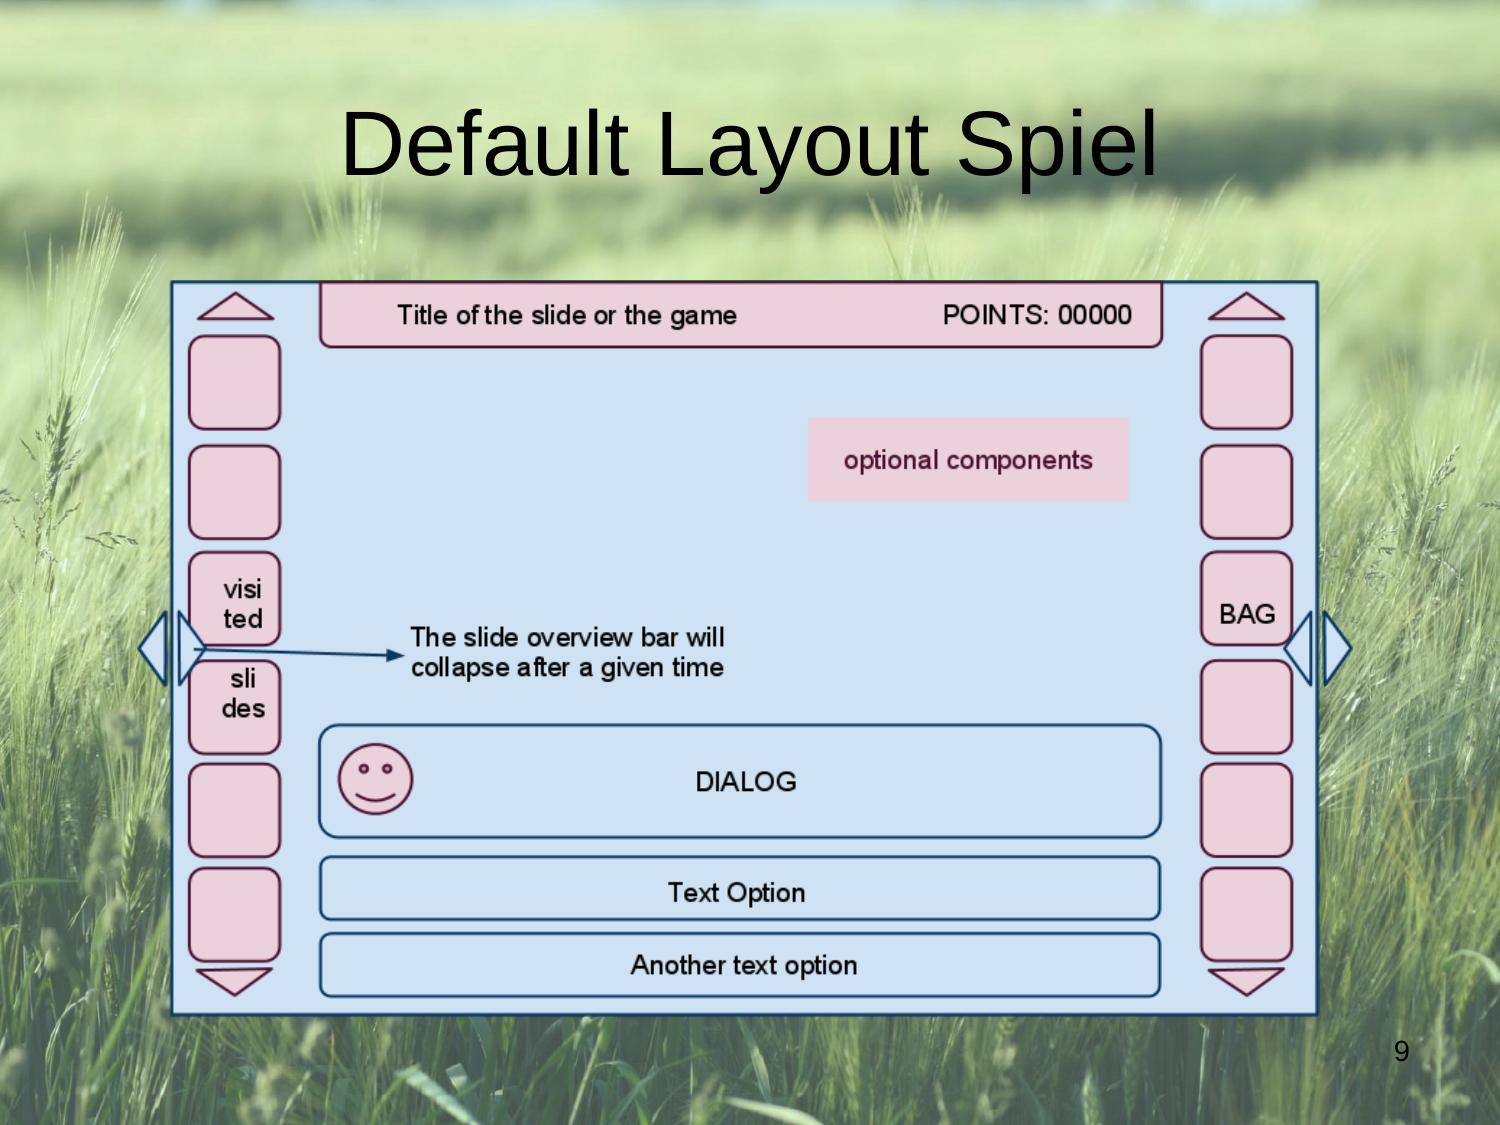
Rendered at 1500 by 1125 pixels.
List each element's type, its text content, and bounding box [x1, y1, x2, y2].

title Default Layout Spiel [75, 21, 1426, 257]
picture [0, 0, 1500, 1125]
